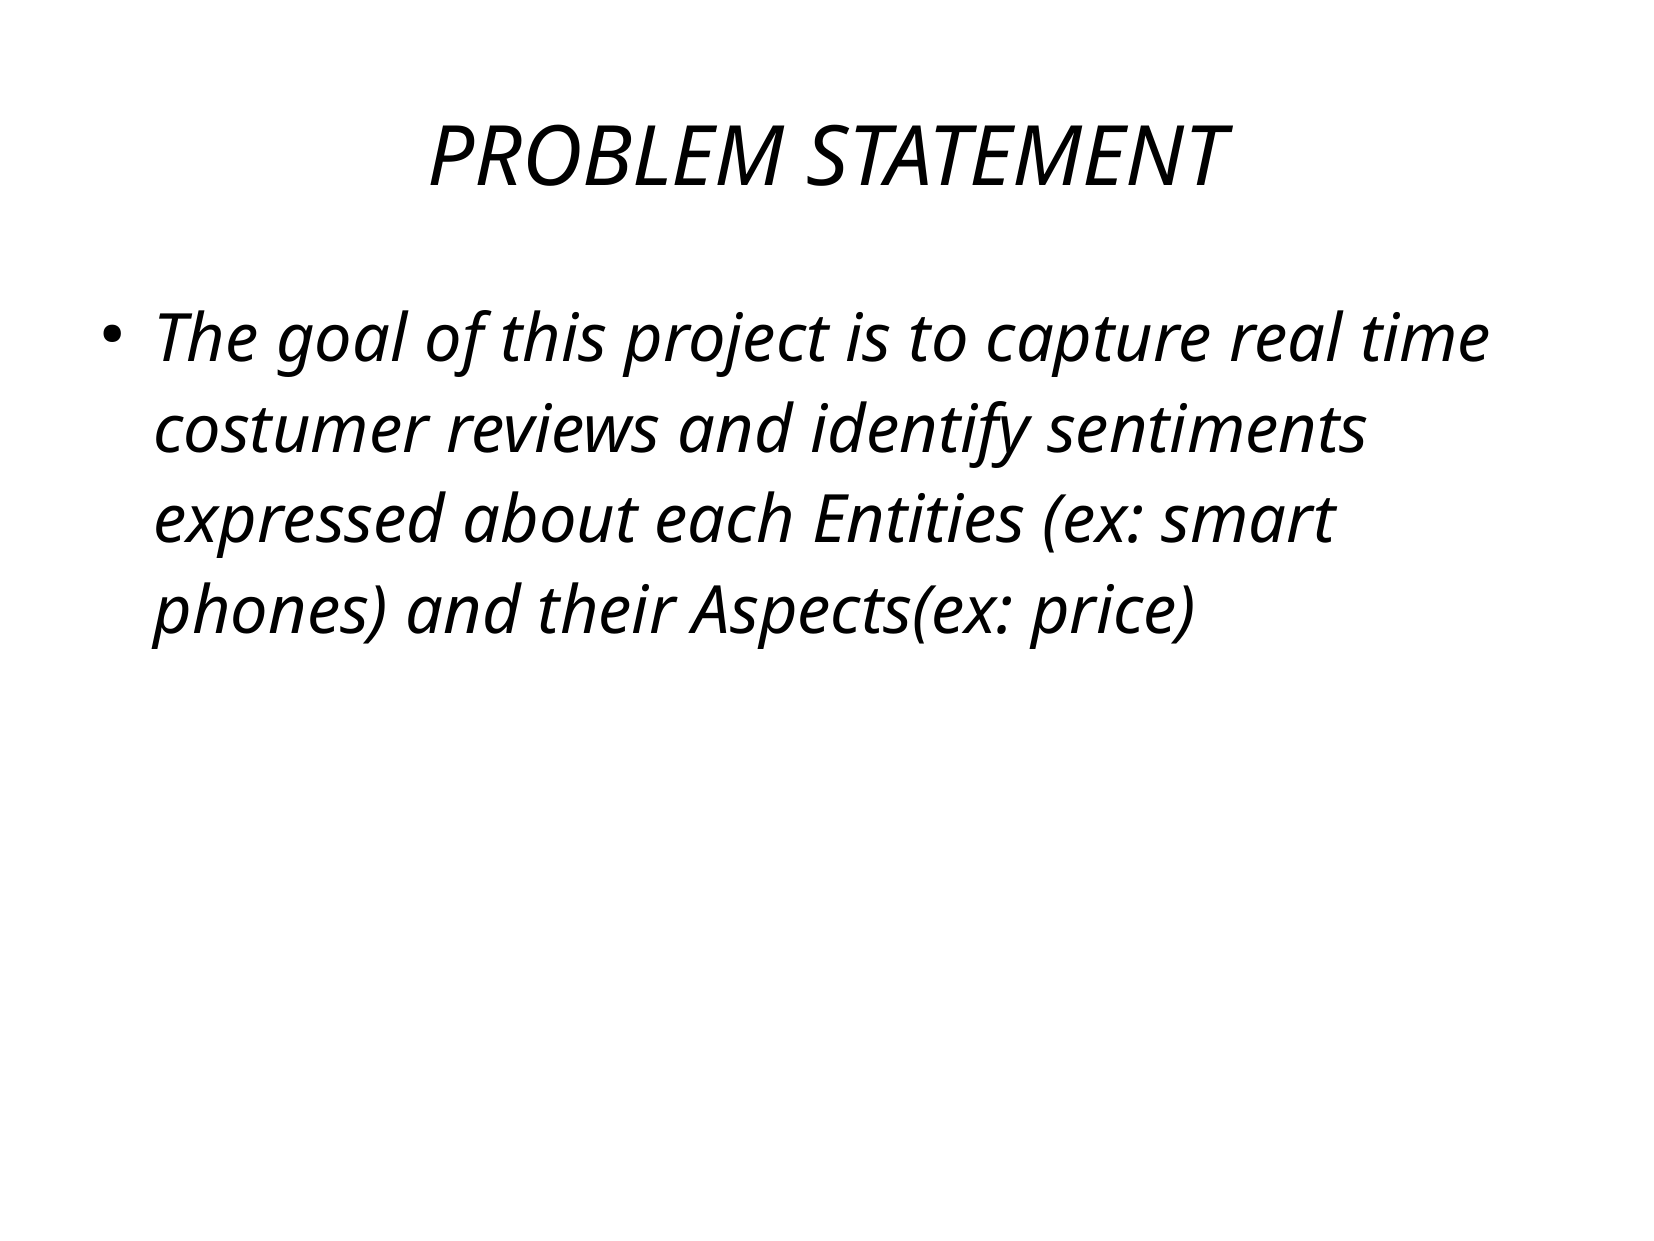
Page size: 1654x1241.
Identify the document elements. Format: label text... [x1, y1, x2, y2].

title PROBLEM STATEMENT [82, 49, 1571, 257]
list The goal of this project is to capture real time costumer reviews and identify sentiments expressed about each Entities (ex: smart phones) and their Aspects(ex: price) [82, 290, 1571, 1010]
